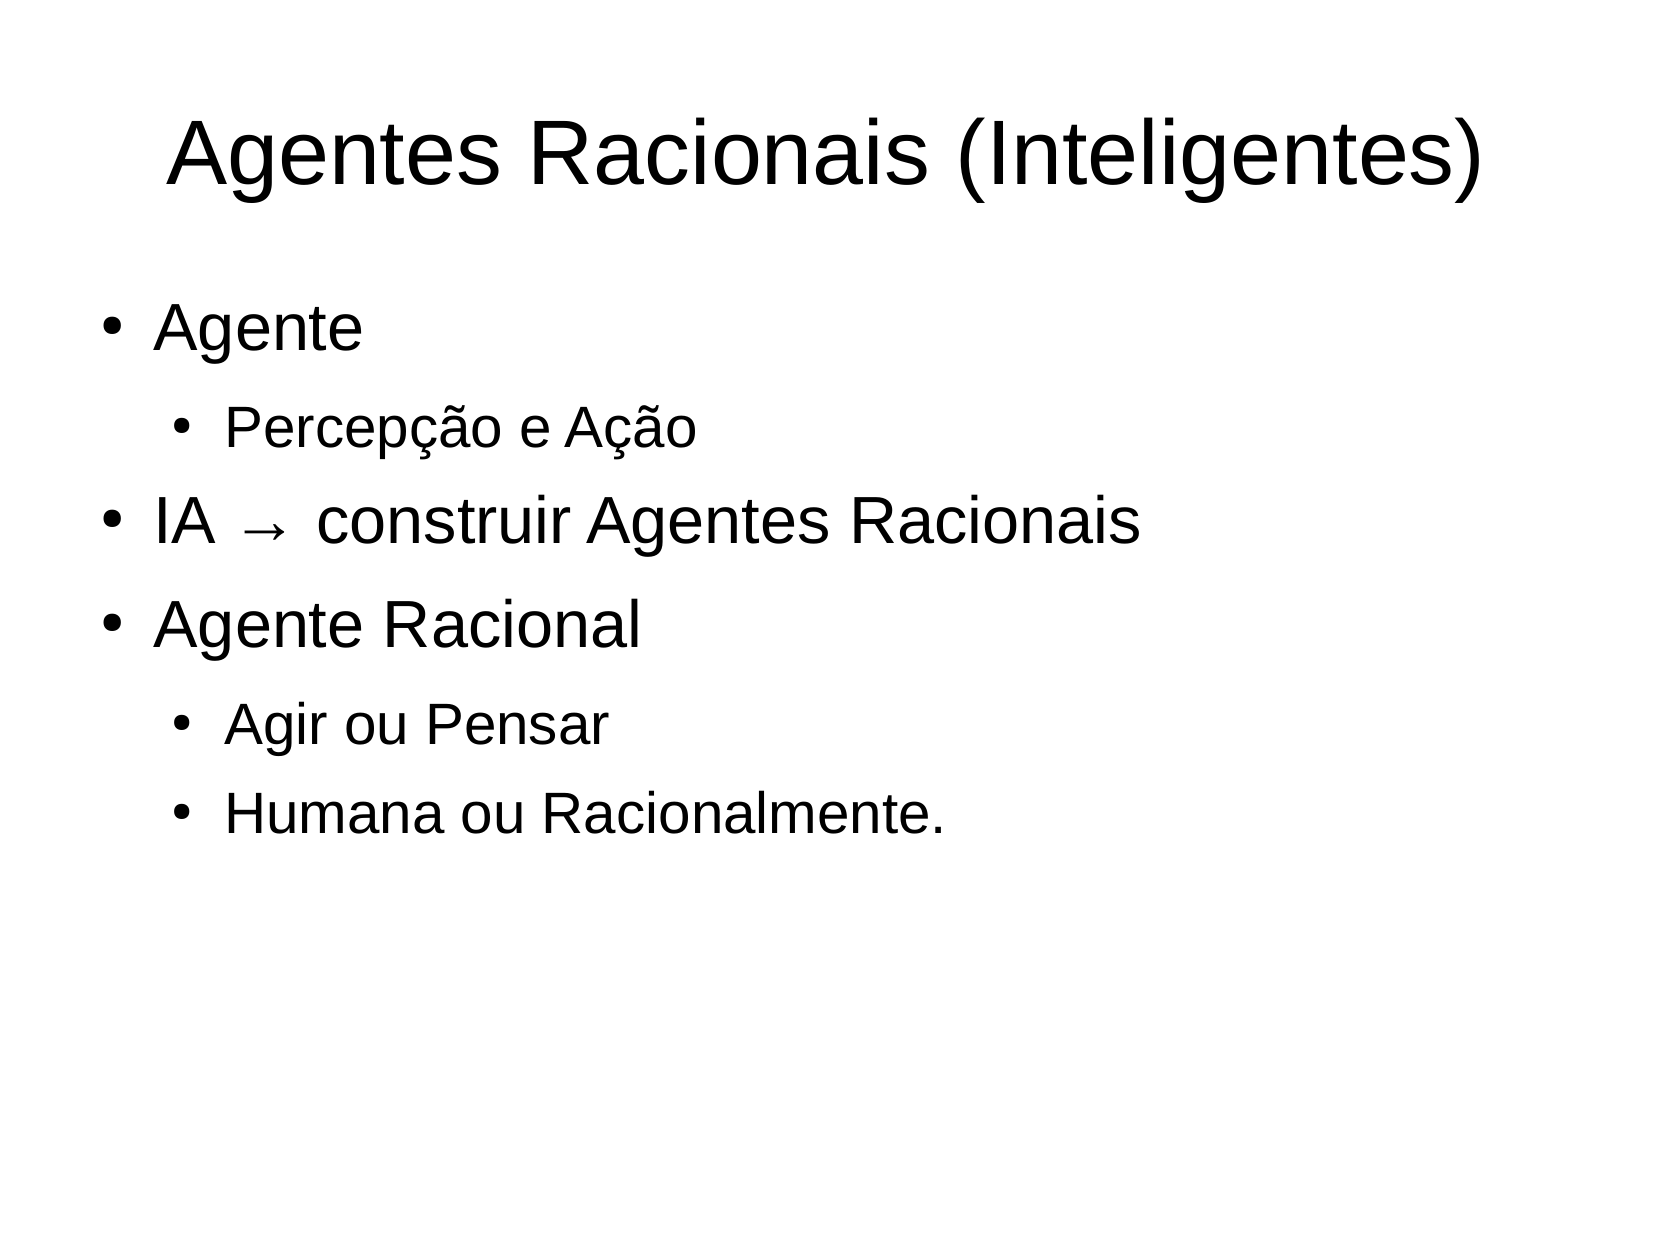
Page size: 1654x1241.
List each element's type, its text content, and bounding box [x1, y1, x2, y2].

list Agente Percepção e Ação IA → construir Agentes Racionais Agente Racional Agir ou Pensar Humana ou Racionalmente. [82, 290, 1571, 1109]
title Agentes Racionais (Inteligentes) [82, 49, 1571, 257]
